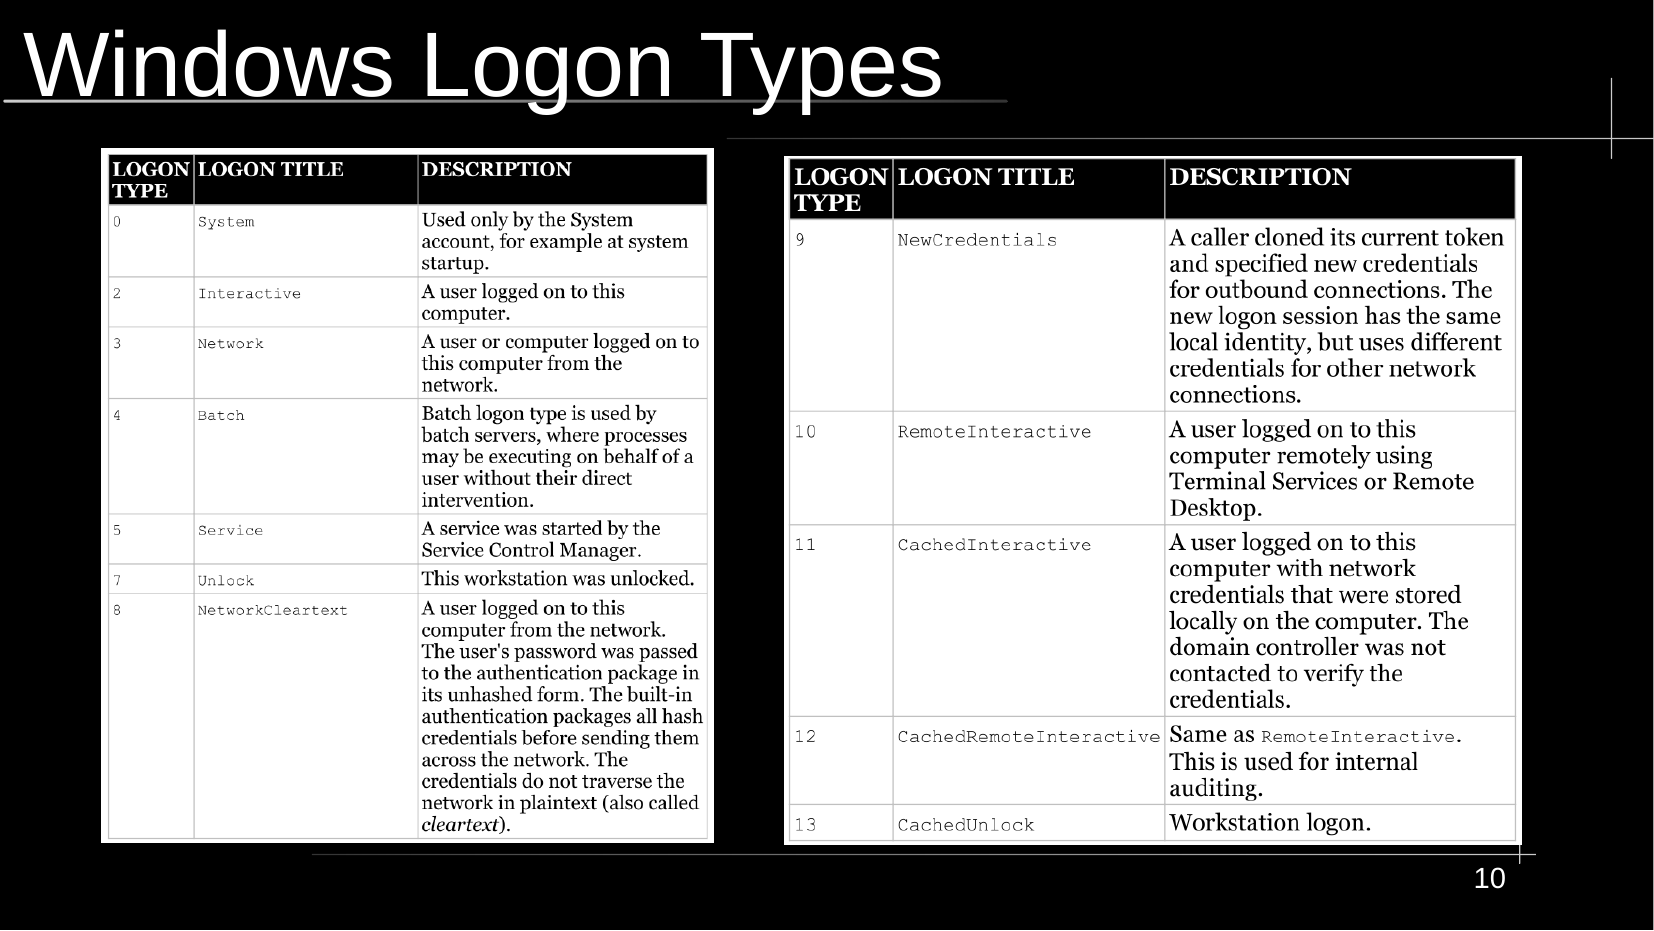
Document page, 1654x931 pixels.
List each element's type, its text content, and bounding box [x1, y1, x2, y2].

picture [784, 156, 1522, 845]
picture [101, 148, 714, 843]
title Windows Logon Types [23, 11, 1589, 119]
